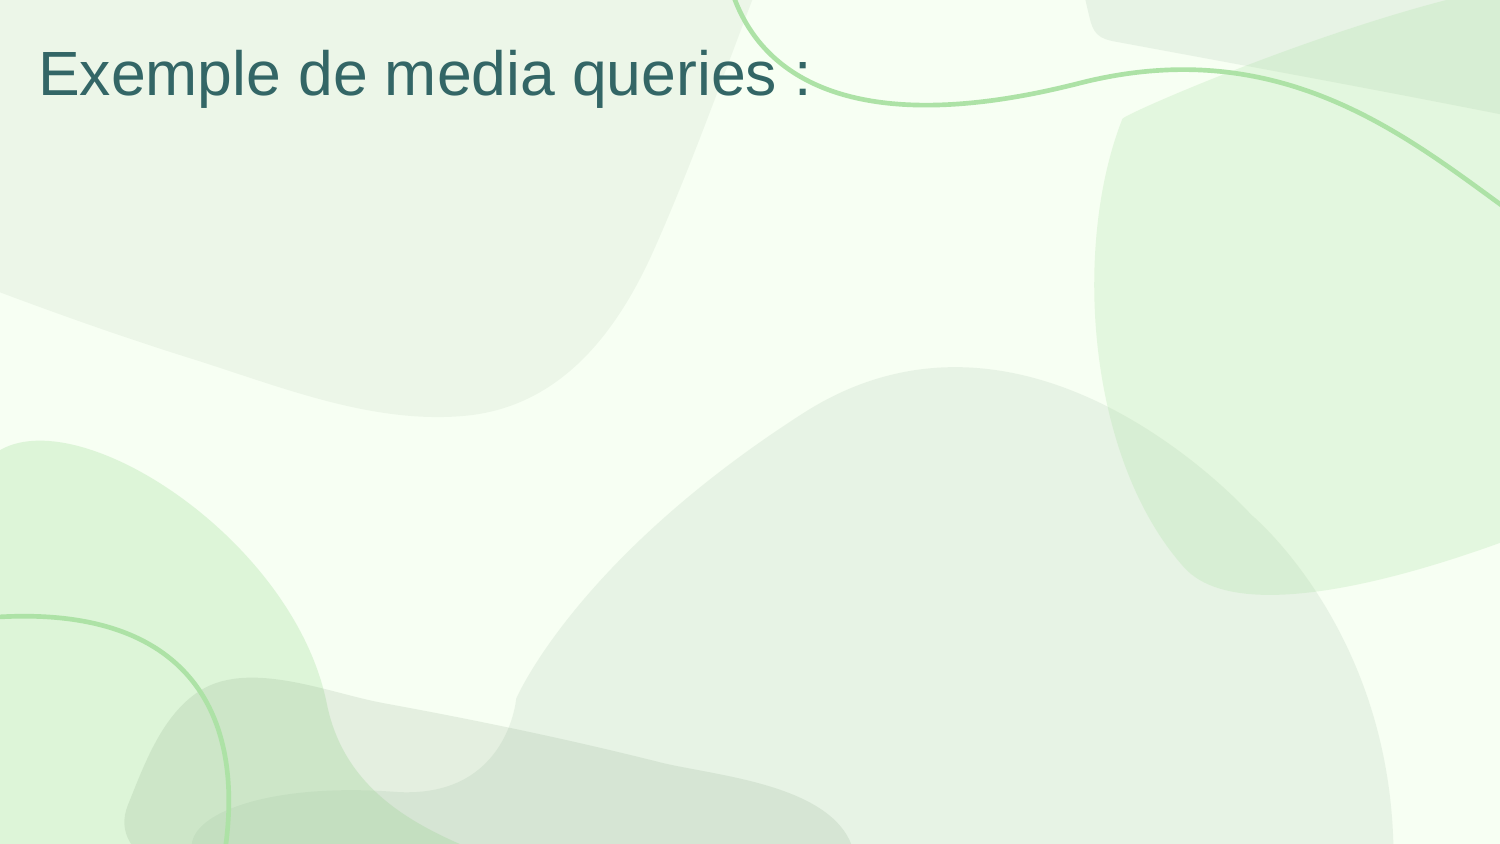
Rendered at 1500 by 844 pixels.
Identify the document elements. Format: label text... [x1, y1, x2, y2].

title Exemple de media queries : [23, 25, 1489, 178]
